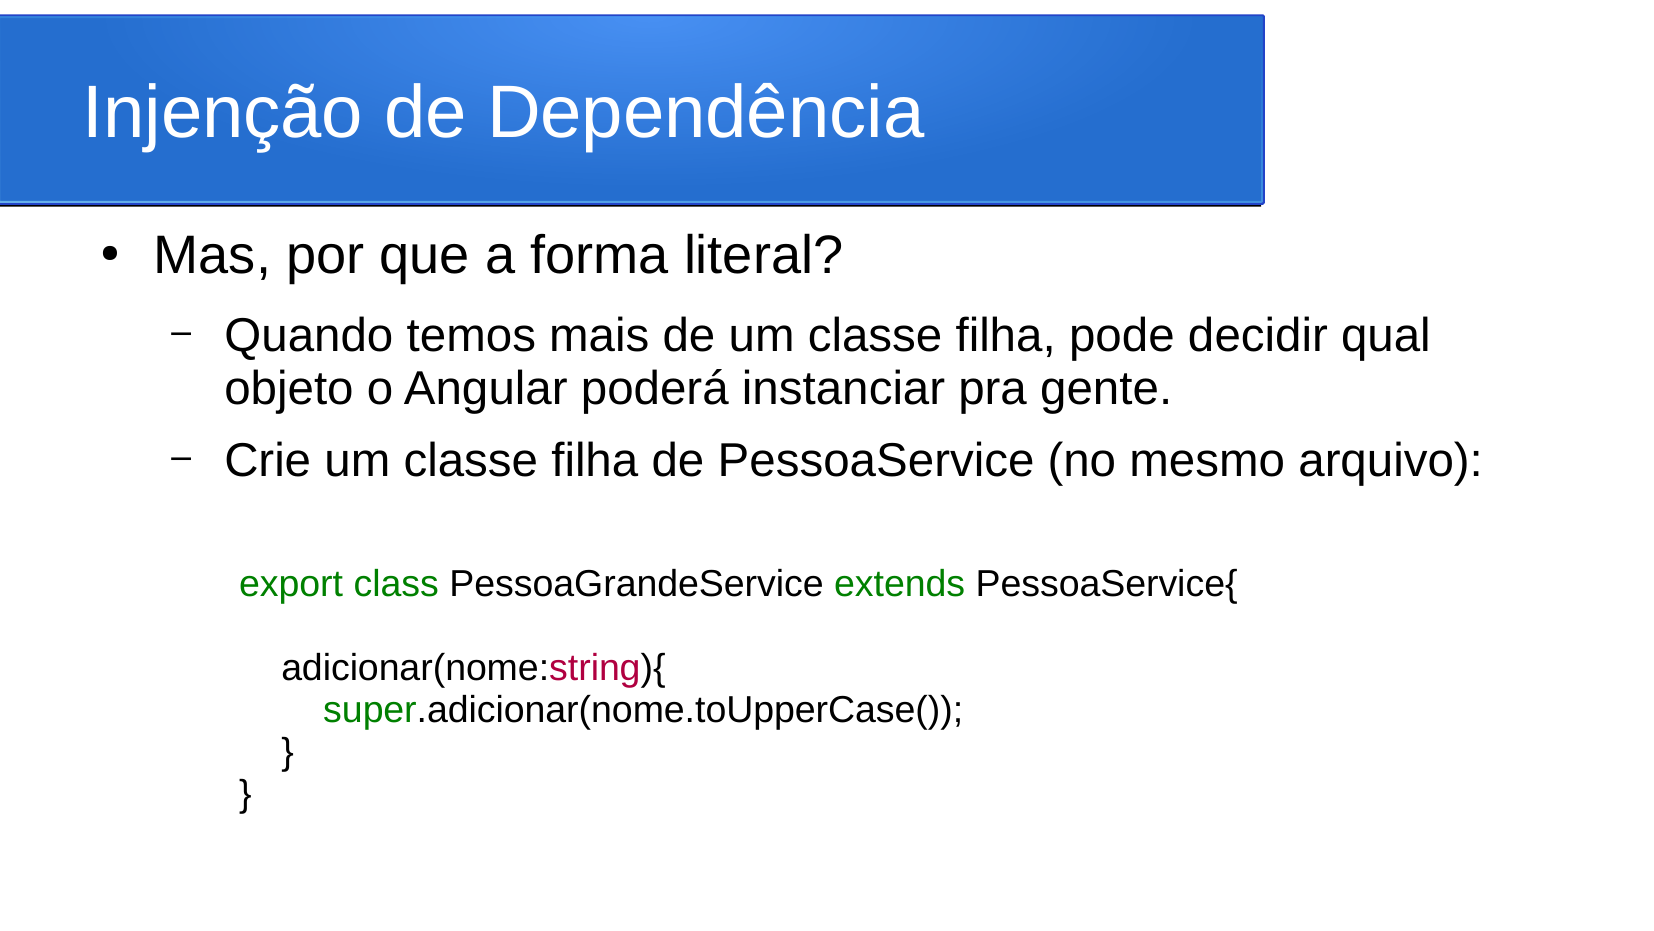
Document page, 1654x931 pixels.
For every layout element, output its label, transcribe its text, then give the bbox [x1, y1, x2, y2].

text_box export class PessoaGrandeService extends PessoaService{ adicionar(nome:string){ super.adicionar(nome.toUpperCase()); } } [224, 555, 1288, 822]
title Injenção de Dependência [82, 35, 1235, 189]
list Mas, por que a forma literal? Quando temos mais de um classe filha, pode decidir qual objeto o Angular poderá instanciar pra gente. Crie um classe filha de PessoaService (no mesmo arquivo): [82, 224, 1571, 764]
